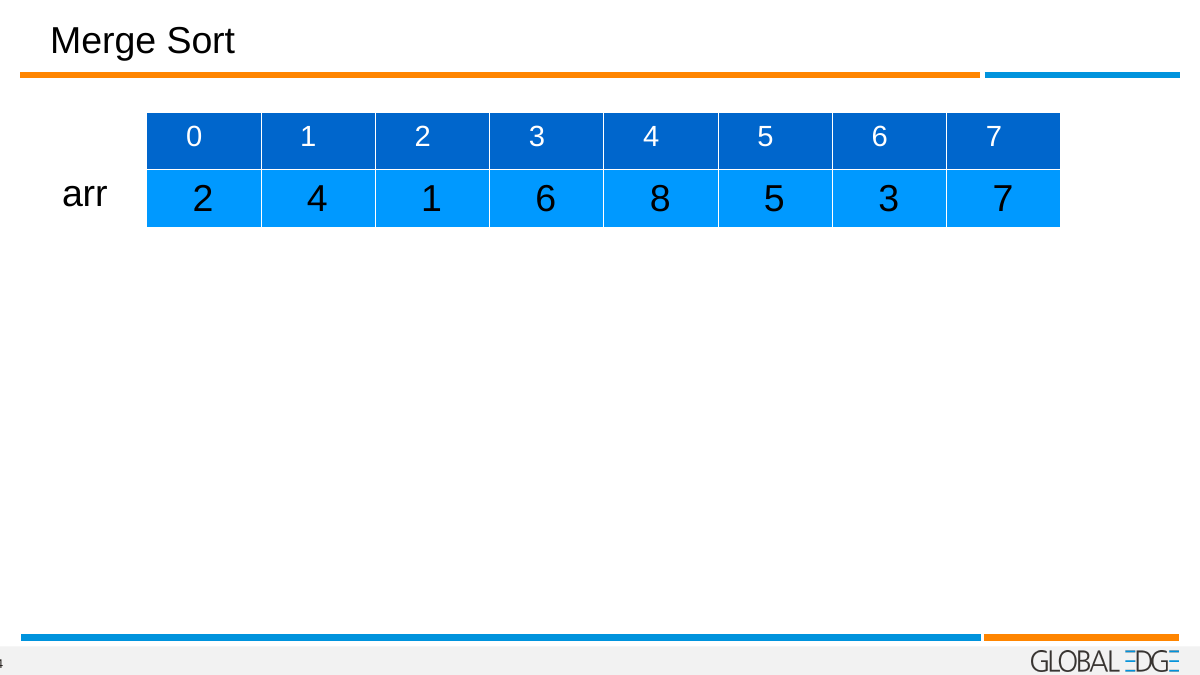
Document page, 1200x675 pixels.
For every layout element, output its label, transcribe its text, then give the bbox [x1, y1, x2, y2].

table_cell 2 [147, 170, 261, 227]
table_cell 1 [376, 170, 489, 227]
picture [1031, 650, 1179, 672]
table_header 2 [376, 113, 489, 169]
table_header 6 [833, 113, 946, 169]
table_header 1 [262, 113, 375, 169]
table_header 0 [147, 113, 261, 169]
table_cell 4 [262, 170, 375, 227]
table_header 7 [947, 113, 1060, 169]
table_header 3 [490, 113, 603, 169]
table_cell 5 [719, 170, 832, 227]
table_header 4 [604, 113, 718, 169]
text_box arr [47, 165, 123, 223]
table_cell 7 [947, 170, 1060, 227]
table_cell 6 [490, 170, 603, 227]
table_cell 3 [833, 170, 946, 227]
table_cell 8 [604, 170, 718, 227]
text_box Merge Sort [35, 11, 251, 69]
table_header 5 [719, 113, 832, 169]
